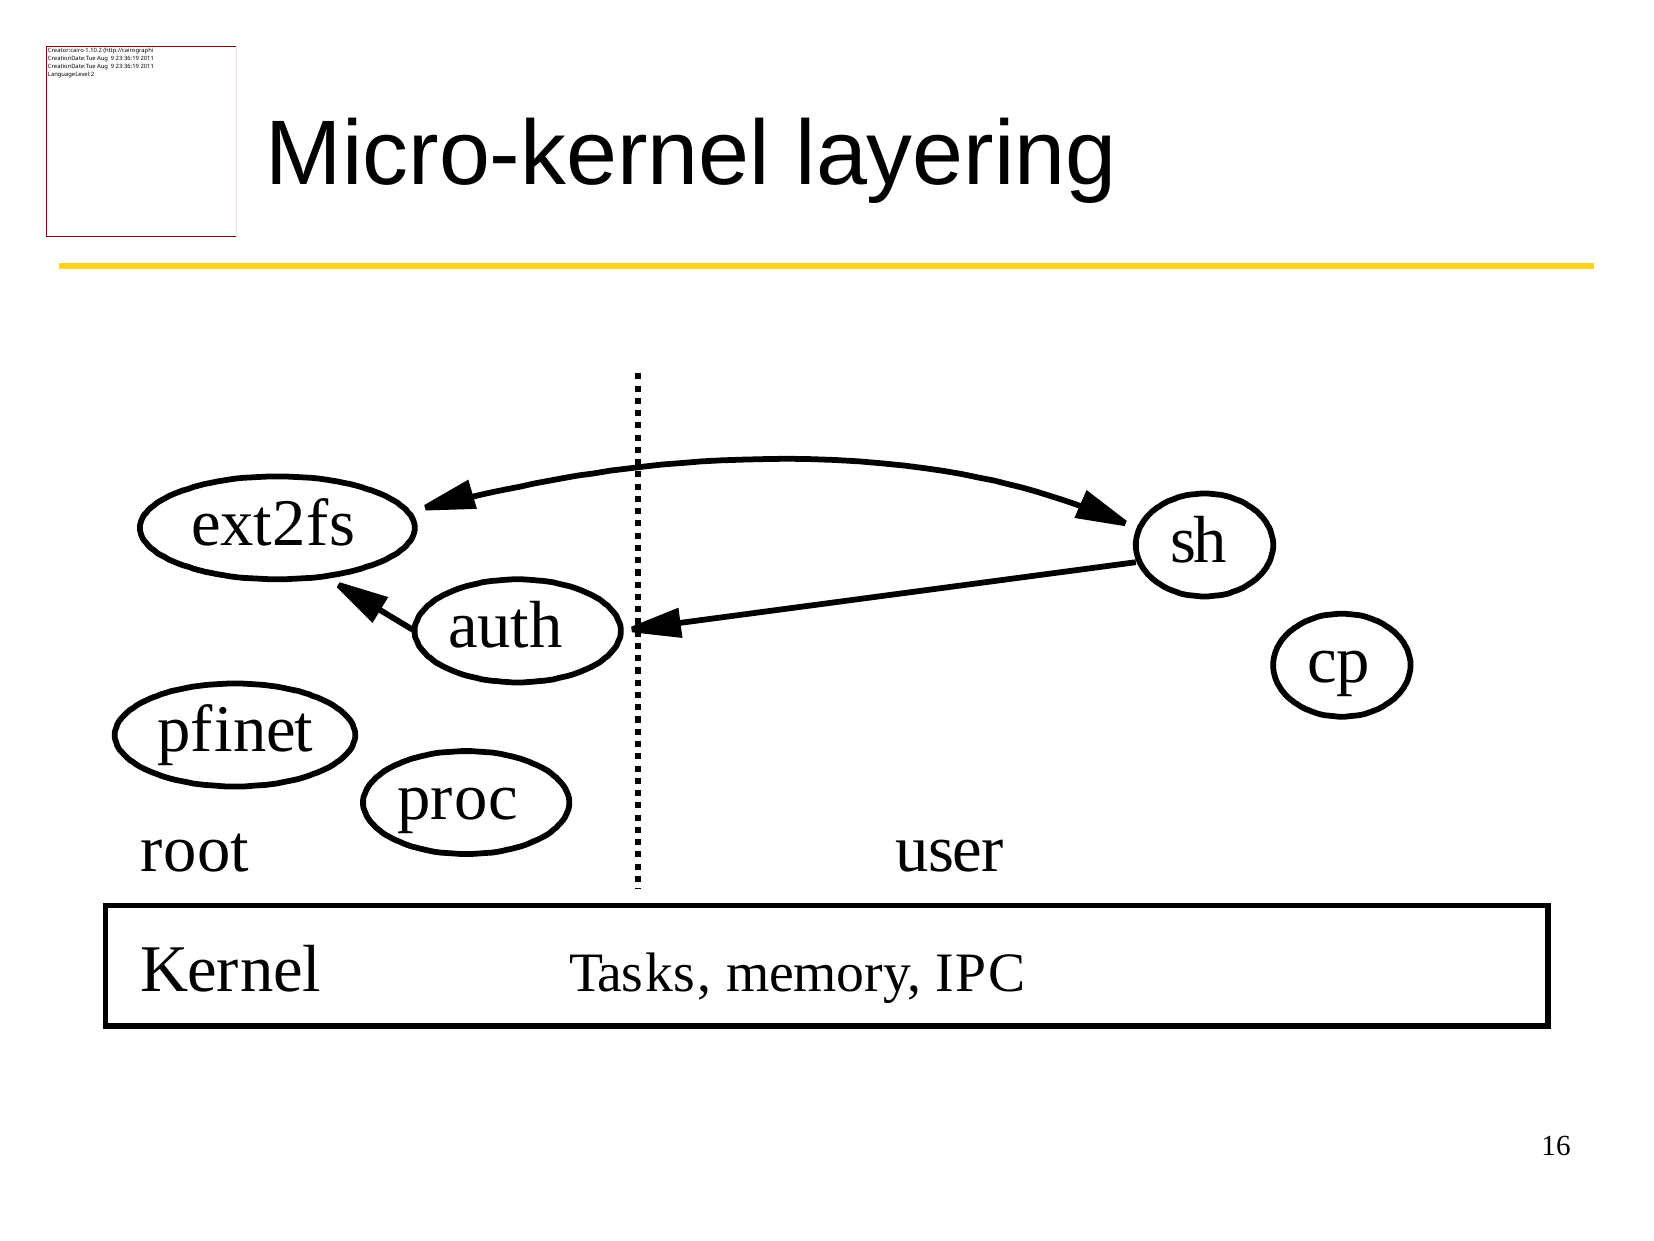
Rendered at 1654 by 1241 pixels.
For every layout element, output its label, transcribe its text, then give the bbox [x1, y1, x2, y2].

picture [82, 350, 1571, 1049]
title Micro-kernel layering [265, 49, 1571, 257]
